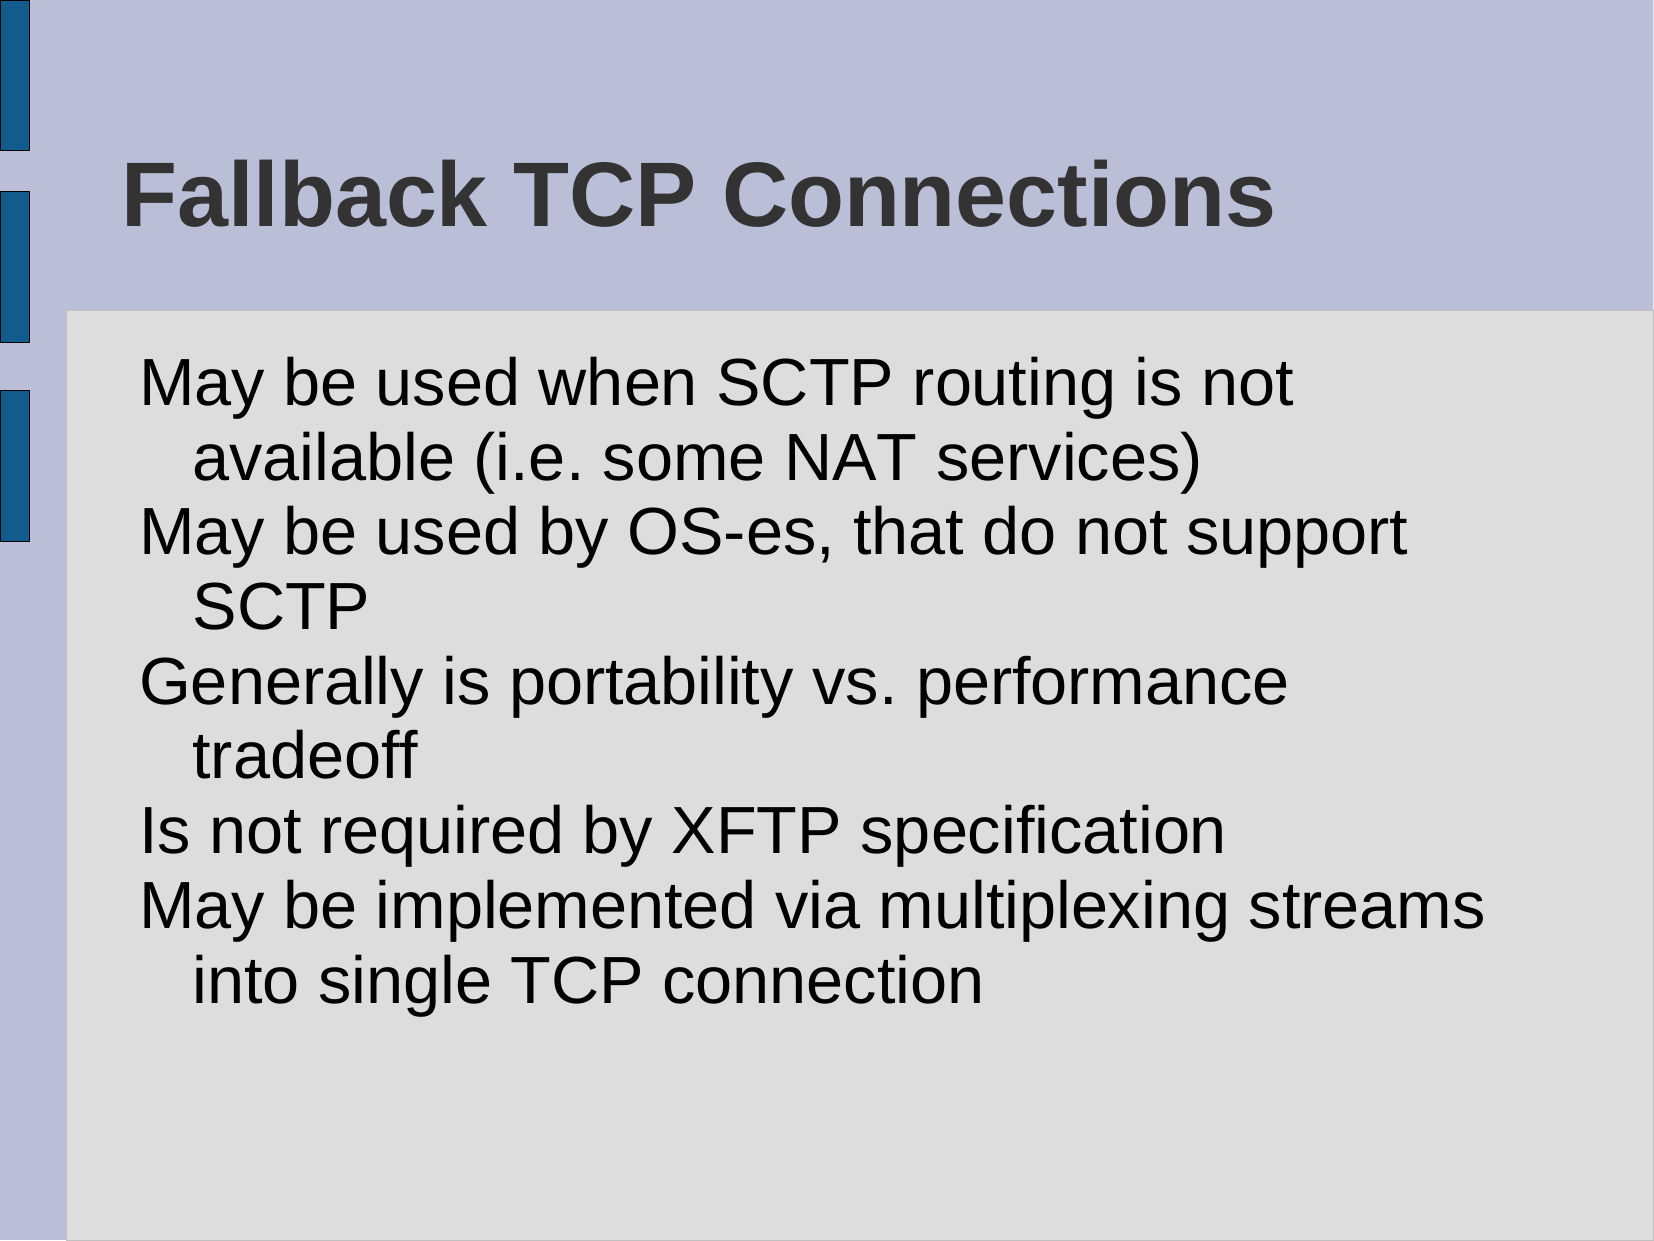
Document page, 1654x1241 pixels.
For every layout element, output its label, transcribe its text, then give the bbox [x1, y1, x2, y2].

title Fallback TCP Connections [121, 91, 1534, 299]
list May be used when SCTP routing is not available (i.e. some NAT services) May be used by OS-es, that do not support SCTP Generally is portability vs. performance tradeoff Is not required by XFTP specification May be implemented via multiplexing streams into single TCP connection [121, 344, 1534, 1127]
